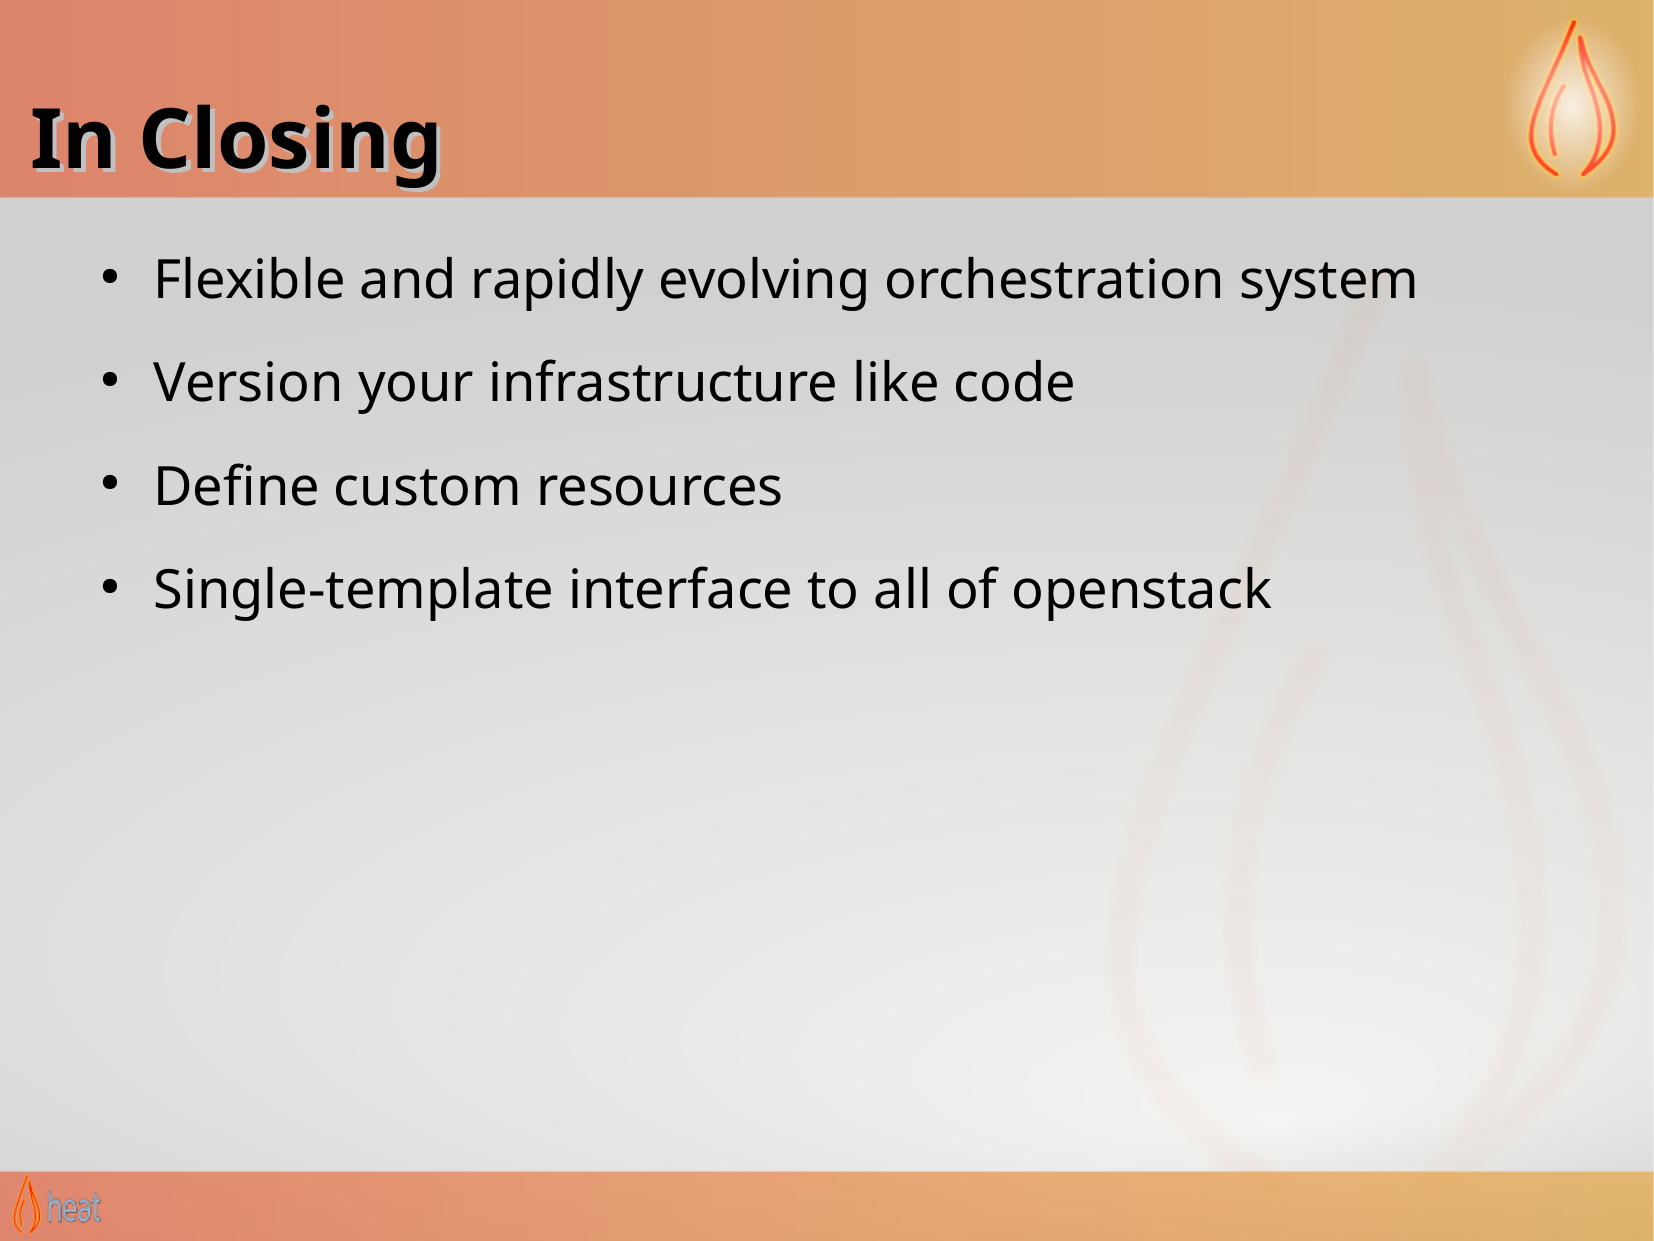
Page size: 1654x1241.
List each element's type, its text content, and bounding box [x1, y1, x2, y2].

list Flexible and rapidly evolving orchestration system Version your infrastructure like code Define custom resources Single-template interface to all of openstack [82, 240, 1538, 1241]
title In Closing [30, 23, 1606, 249]
picture [0, 0, 1654, 1241]
